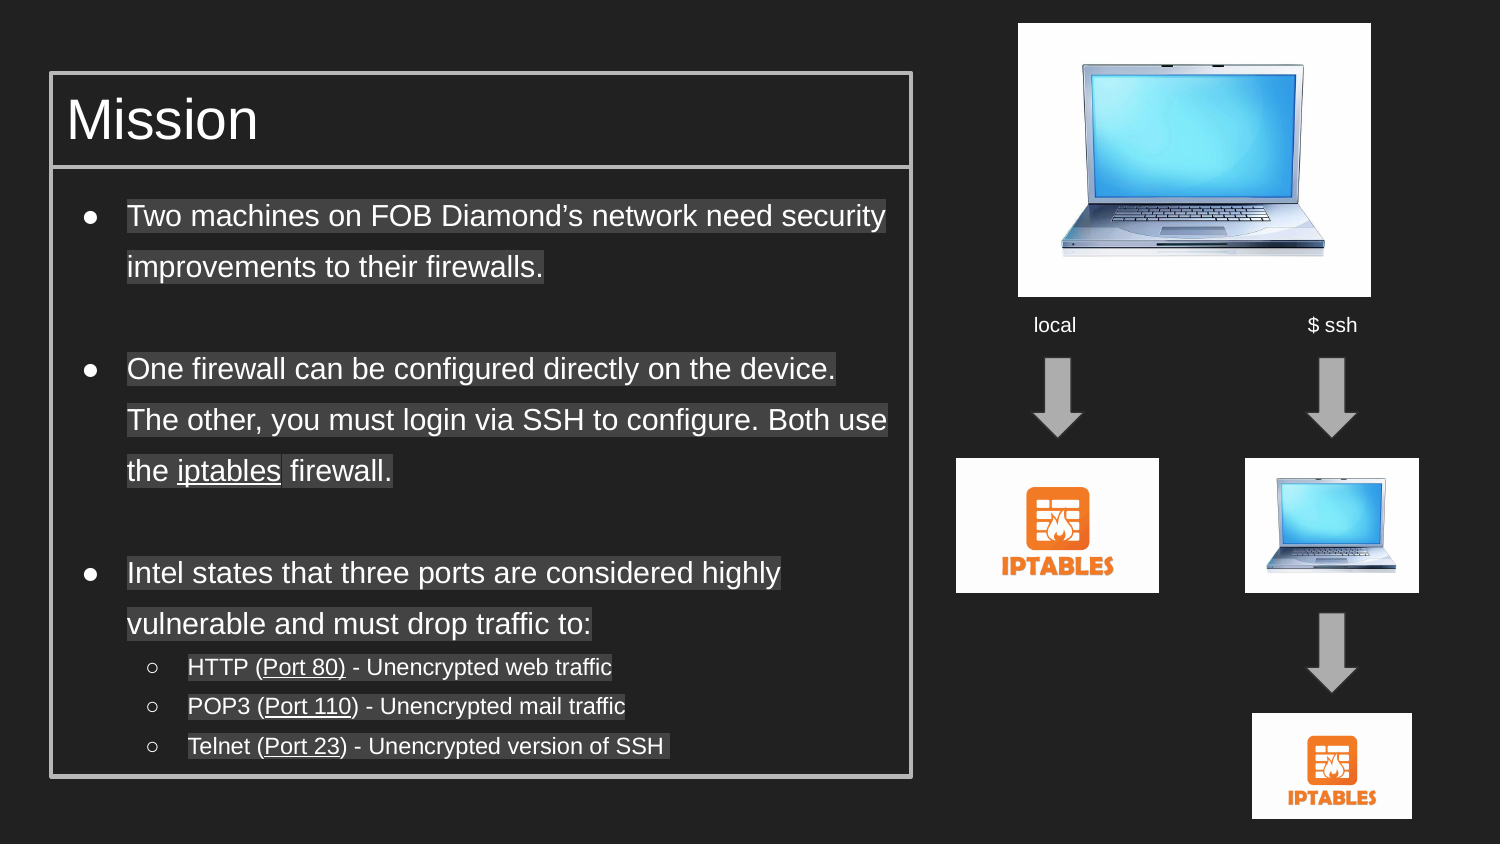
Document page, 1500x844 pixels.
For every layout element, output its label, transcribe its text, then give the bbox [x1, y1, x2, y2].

text_box [1305, 612, 1359, 694]
text_box [1031, 357, 1085, 439]
picture [1018, 23, 1371, 298]
text_box [1305, 357, 1359, 439]
picture [1252, 713, 1412, 819]
list Two machines on FOB Diamond’s network need security improvements to their firewalls. One firewall can be configured directly on the device. The other, you must login via SSH to configure. Both use the iptables firewall. Intel states that three ports are considered highly vulnerable and must drop traffic to: HTTP (Port 80) - Unencrypted web traffic POP3 (Port 110) - Unencrypted mail traffic Telnet (Port 23) - Unencrypted version of SSH [51, 166, 912, 777]
text_box $ ssh [1293, 297, 1404, 353]
title Mission [51, 72, 912, 165]
picture [1245, 458, 1419, 593]
picture [956, 458, 1159, 593]
text_box local [1018, 297, 1097, 353]
